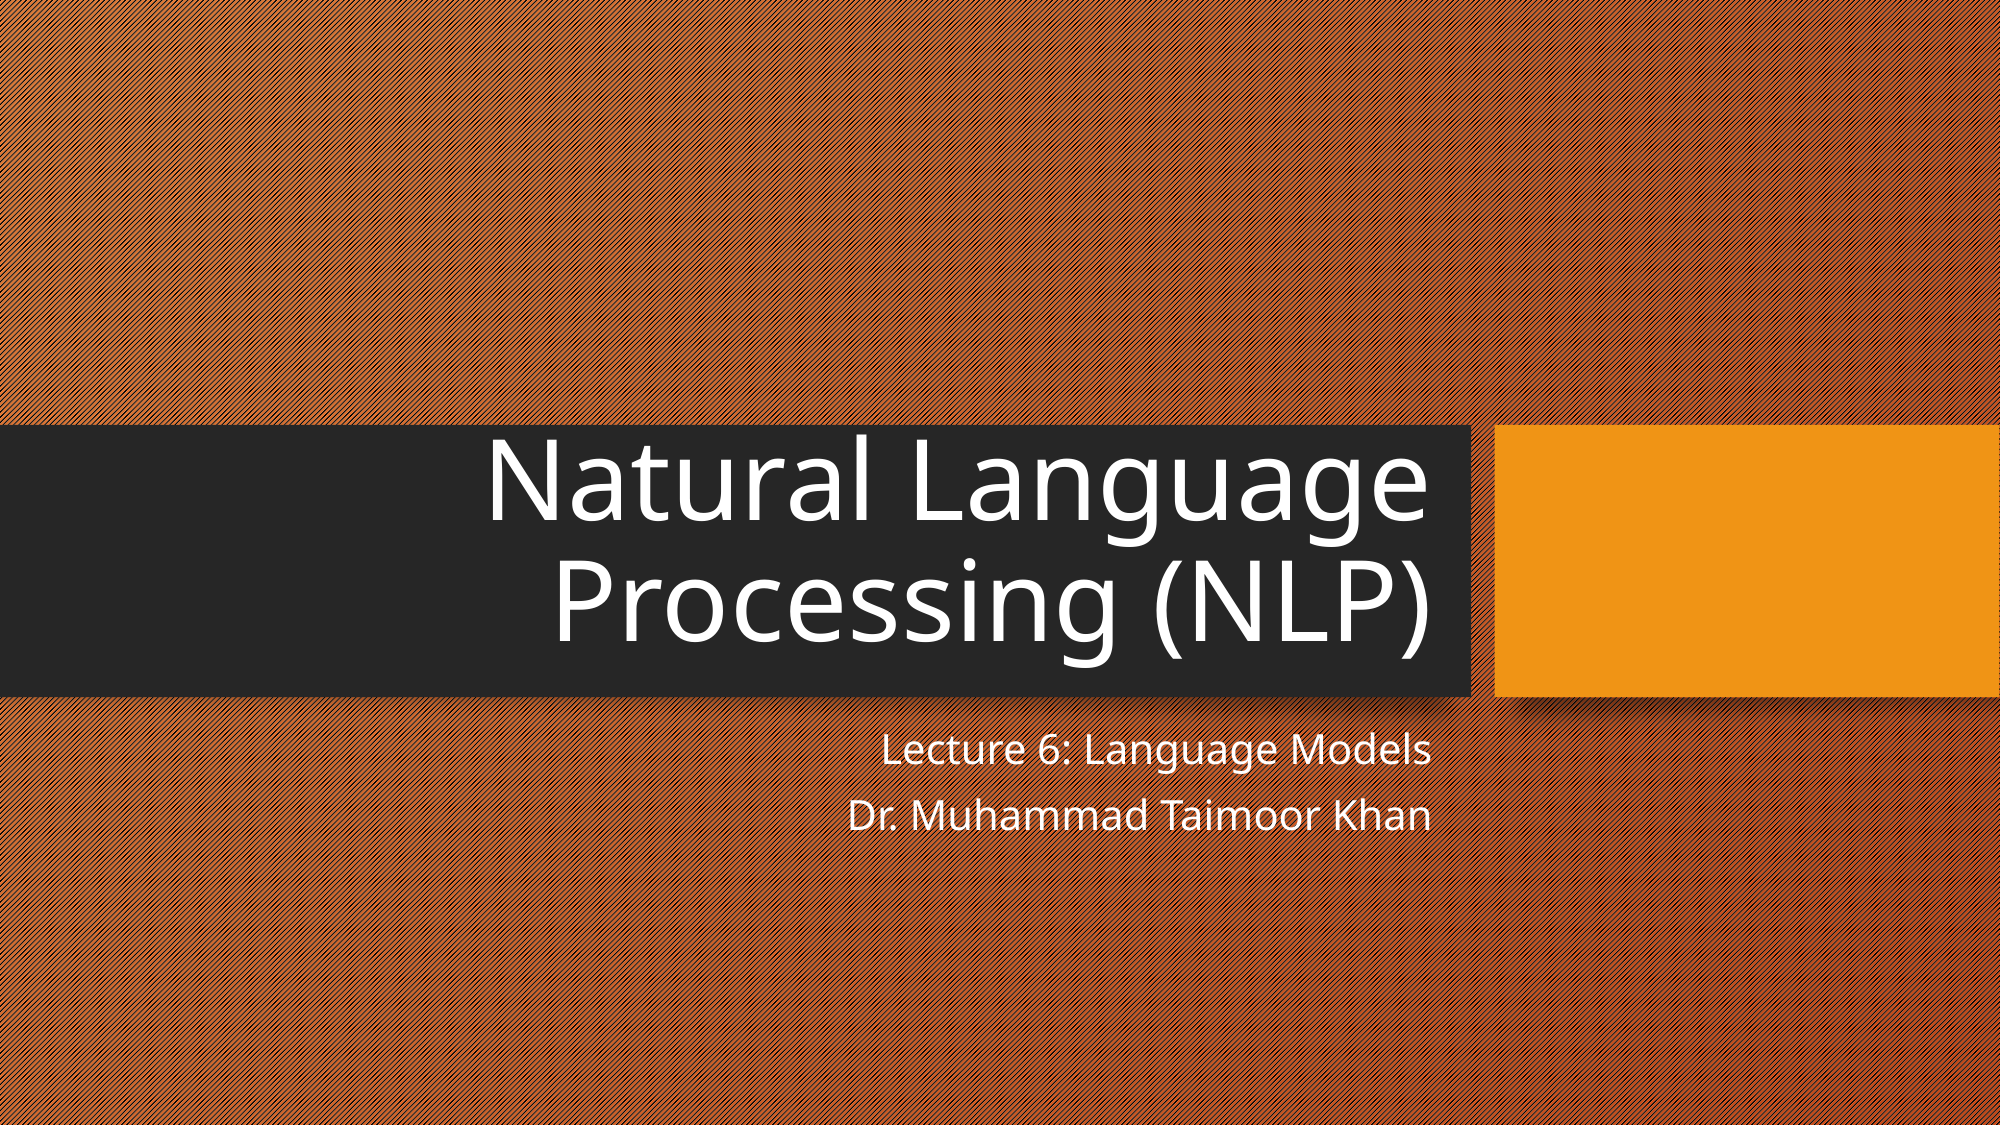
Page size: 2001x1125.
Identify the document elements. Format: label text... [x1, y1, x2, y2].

title Natural Language Processing (NLP) [111, 448, 1448, 674]
picture [0, 0, 2000, 1125]
subtitle Lecture 6: Language Models Dr. Muhammad Taimoor Khan [111, 720, 1448, 905]
